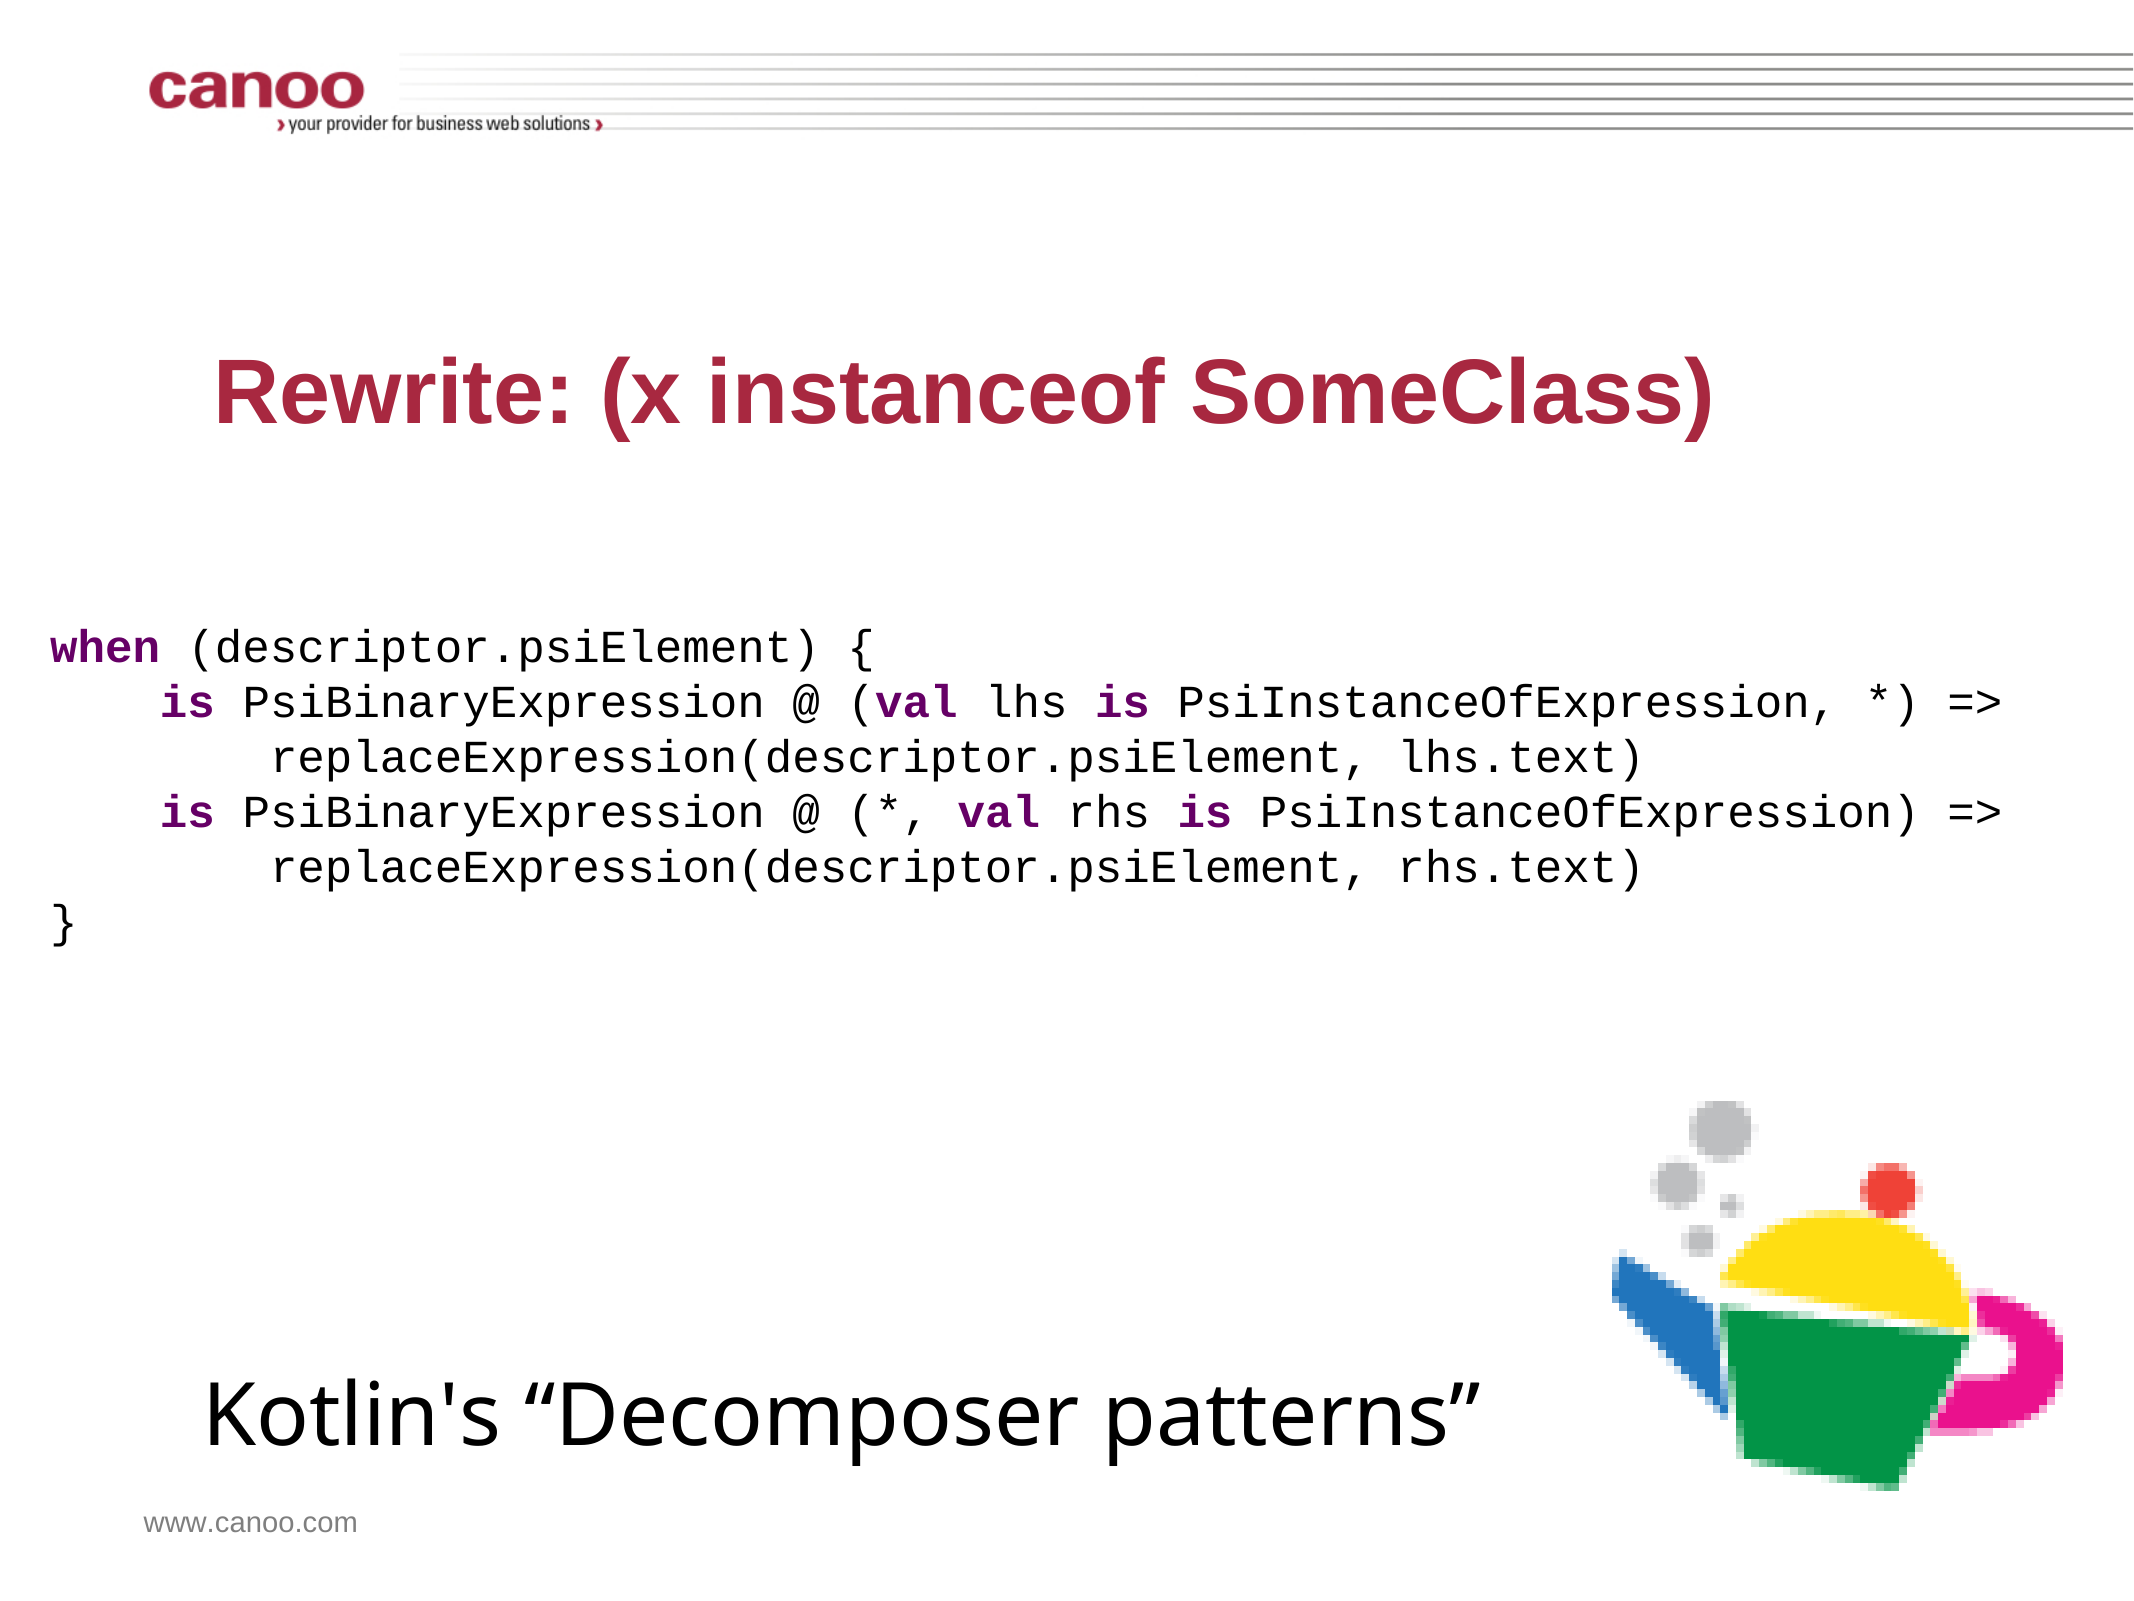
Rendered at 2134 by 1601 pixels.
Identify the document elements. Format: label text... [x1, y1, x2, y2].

title Rewrite: (x instanceof SomeClass) [204, 220, 2020, 451]
picture [1612, 1101, 2063, 1491]
text_box Kotlin's “Decomposer patterns” [187, 1350, 1603, 1471]
picture [0, 21, 2134, 188]
text_box when (descriptor.psiElement) { is PsiBinaryExpression @ (val lhs is PsiInstanceOfExpression, *) => replaceExpression(descriptor.psiElement, lhs.text) is PsiBinaryExpression @ (*, val rhs is PsiInstanceOfExpression) => replaceExpression(descriptor.psiElement, rhs.text) } [35, 608, 2098, 992]
